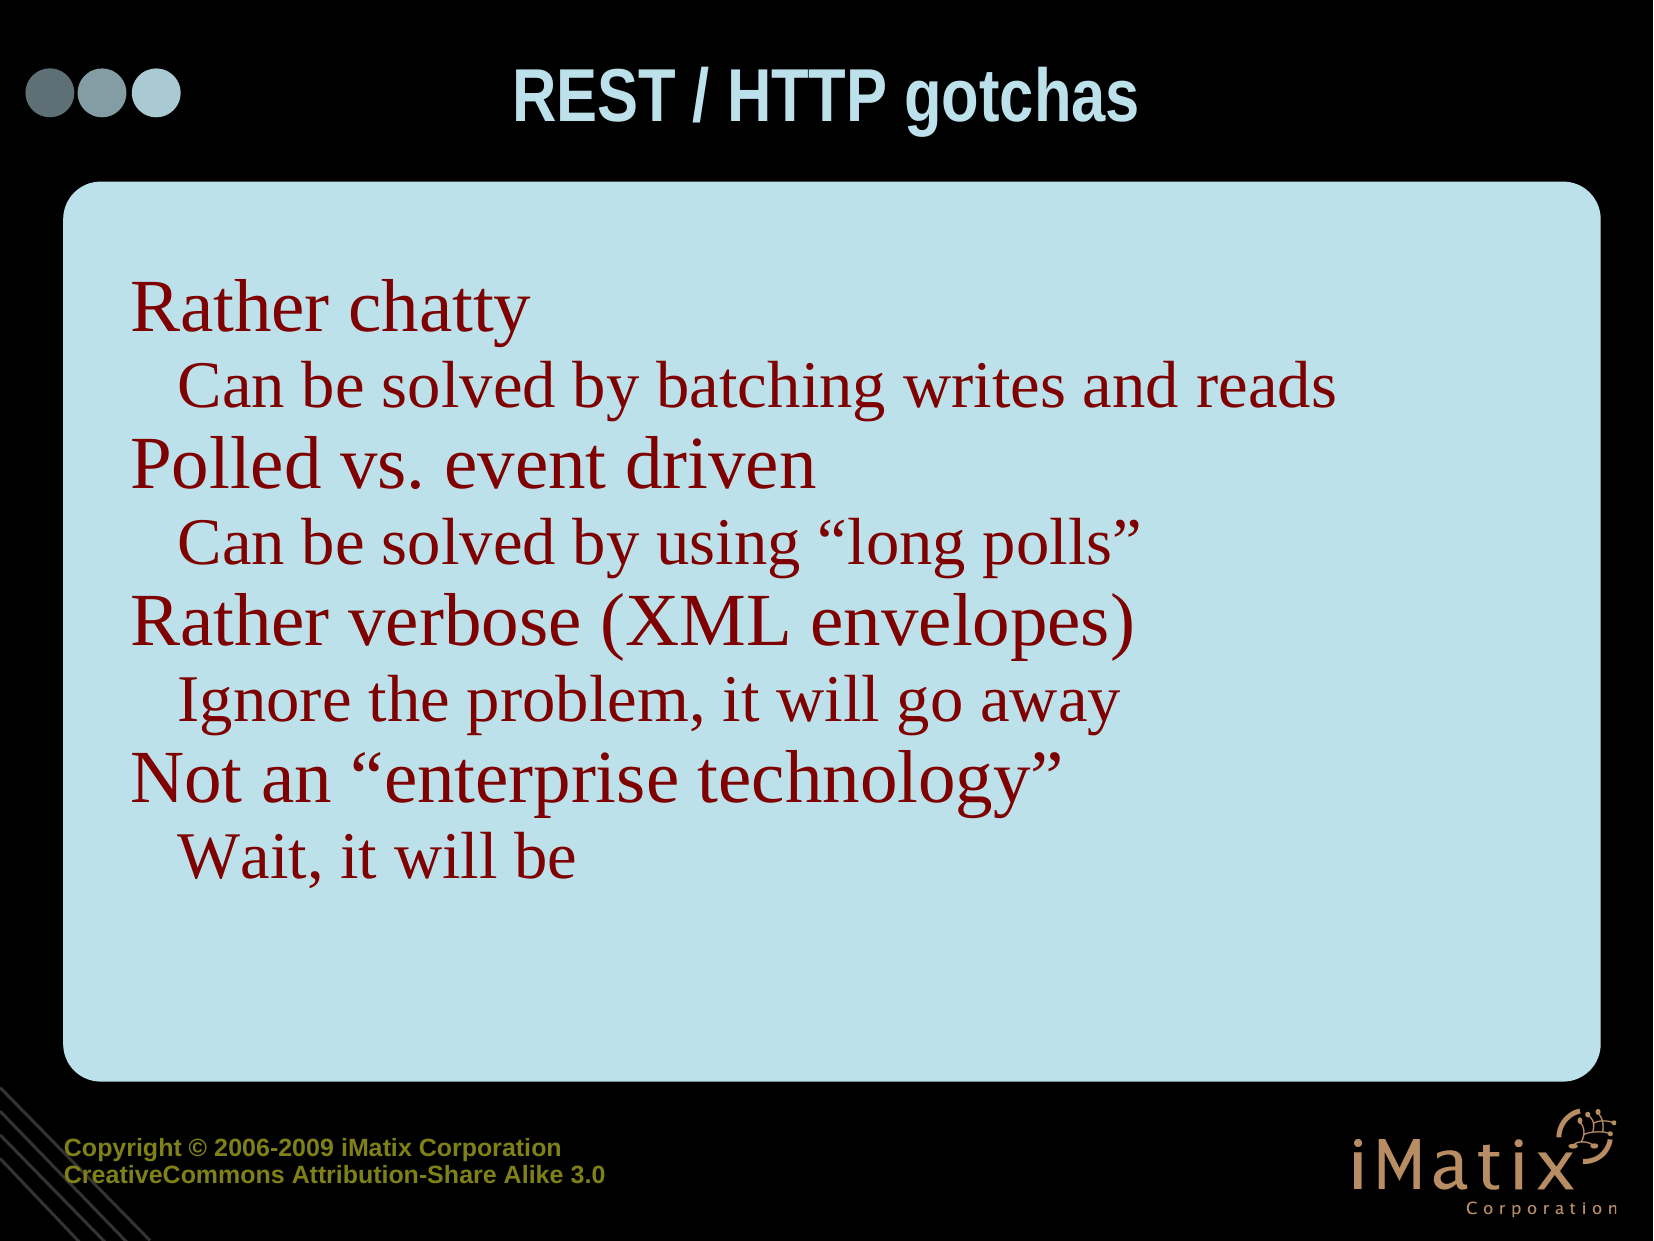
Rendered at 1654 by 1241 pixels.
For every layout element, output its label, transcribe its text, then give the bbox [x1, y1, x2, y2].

picture [1354, 1108, 1617, 1219]
title REST / HTTP gotchas [0, 0, 1653, 188]
list Rather chatty Can be solved by batching writes and reads Polled vs. event driven Can be solved by using “long polls” Rather verbose (XML envelopes) Ignore the problem, it will go away Not an “enterprise technology” Wait, it will be [118, 264, 1509, 1010]
